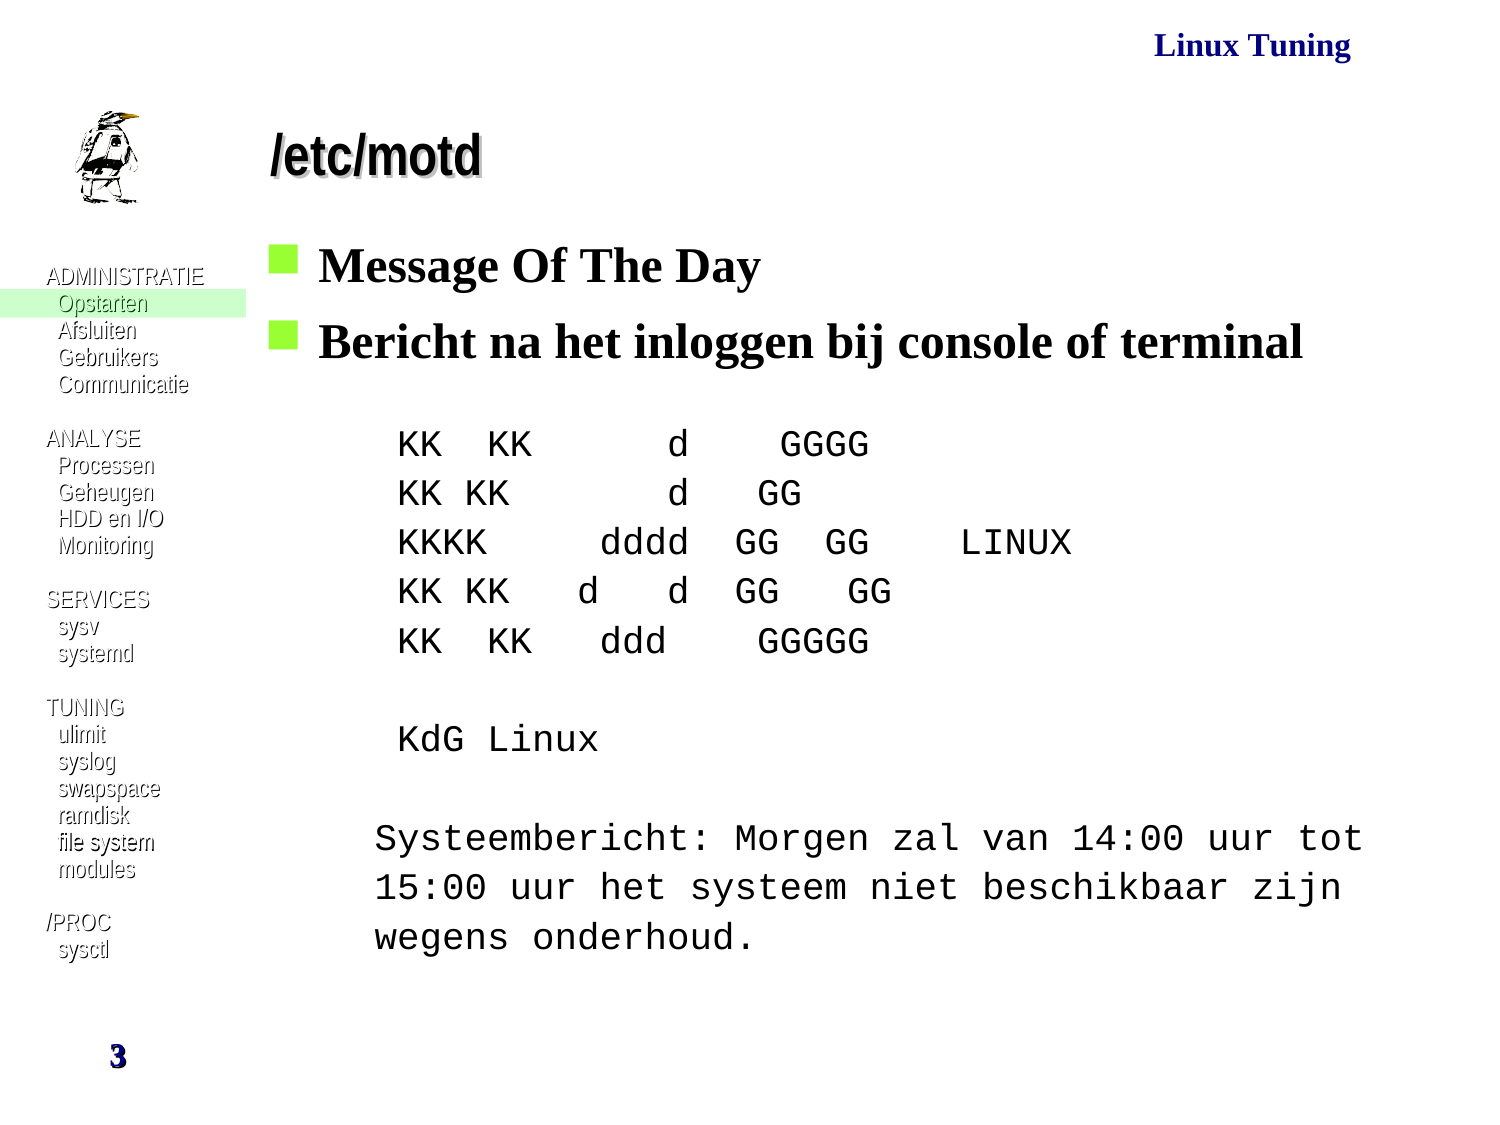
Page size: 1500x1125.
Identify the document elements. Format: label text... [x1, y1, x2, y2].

picture [57, 105, 143, 206]
title /etc/motd [270, 41, 1500, 250]
list Message Of The Day Bericht na het inloggen bij console of terminal KK KK d GGGG KK KK d GG KKKK dddd GG GG LINUX KK KK d d GG GG KK KK ddd GGGGG KdG Linux Systeembericht: Morgen zal van 14:00 uur tot 15:00 uur het systeem niet beschikbaar zijn wegens onderhoud. [264, 229, 1486, 1023]
text_box [0, 288, 247, 318]
